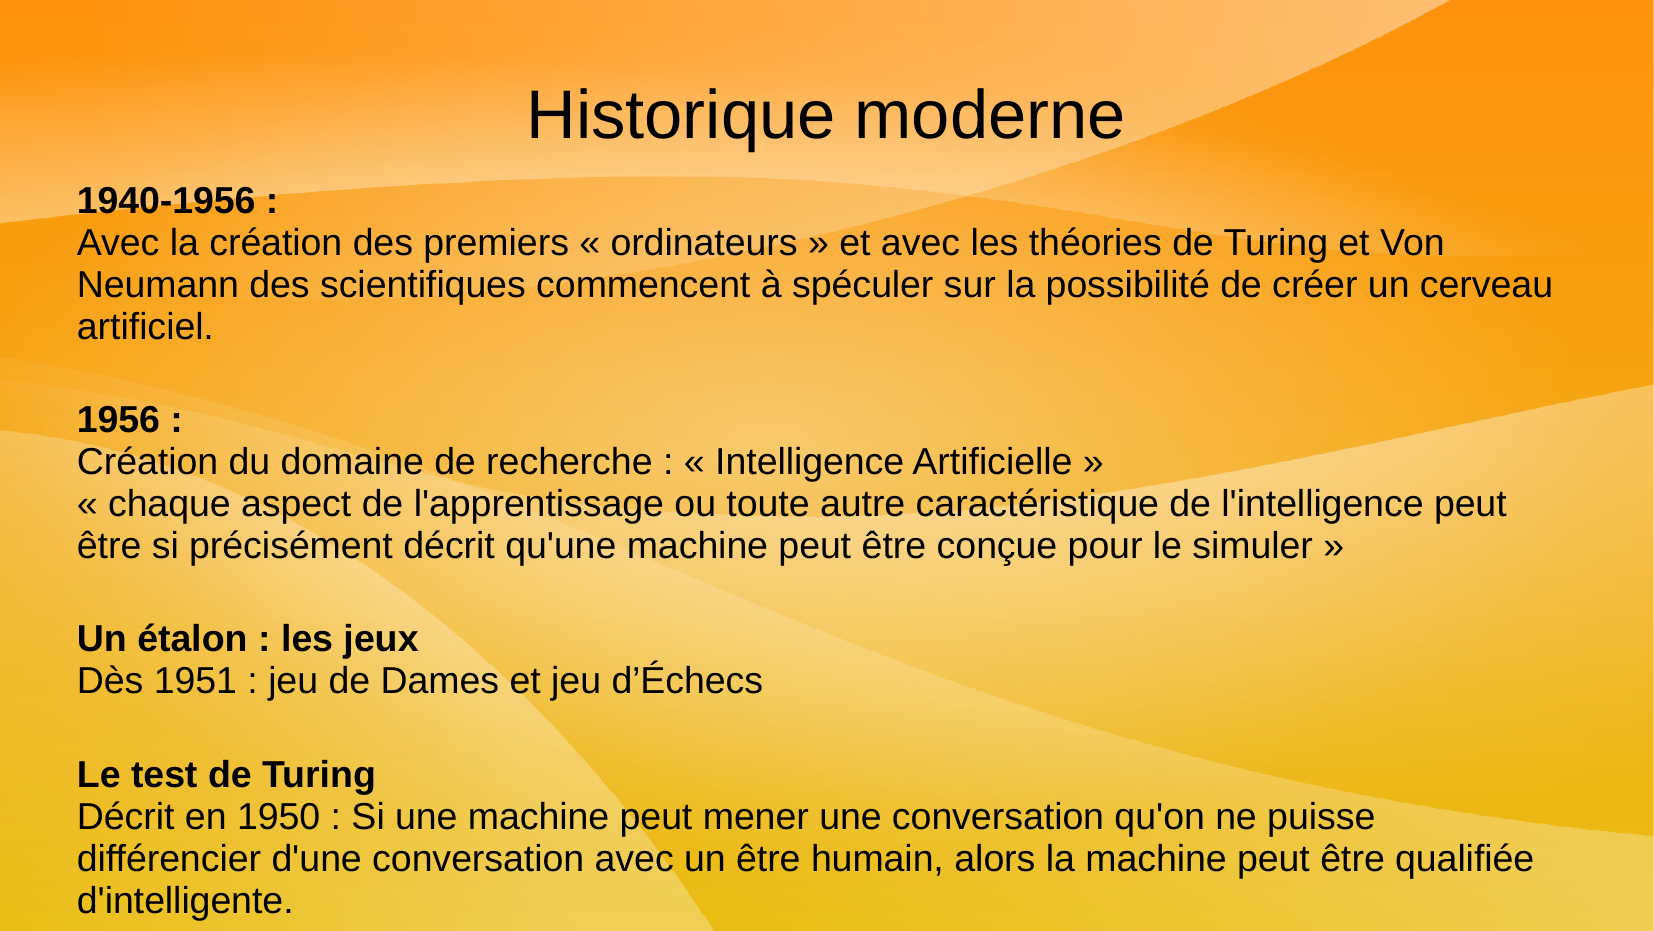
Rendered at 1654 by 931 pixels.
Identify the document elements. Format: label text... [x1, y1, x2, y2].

subtitle 1940-1956 : Avec la création des premiers « ordinateurs » et avec les théories de Turing et Von Neumann des scientifiques commencent à spéculer sur la possibilité de créer un cerveau artificiel. 1956 : Création du domaine de recherche : « Intelligence Artificielle » « chaque aspect de l'apprentissage ou toute autre caractéristique de l'intelligence peut être si précisément décrit qu'une machine peut être conçue pour le simuler » Un étalon : les jeux Dès 1951 : jeu de Dames et jeu d’Échecs Le test de Turing Décrit en 1950 : Si une machine peut mener une conversation qu'on ne puisse différencier d'une conversation avec un être humain, alors la machine peut être qualifiée d'intelligente. [76, 179, 1565, 928]
title Historique moderne [82, 37, 1571, 193]
picture [0, 0, 1654, 931]
